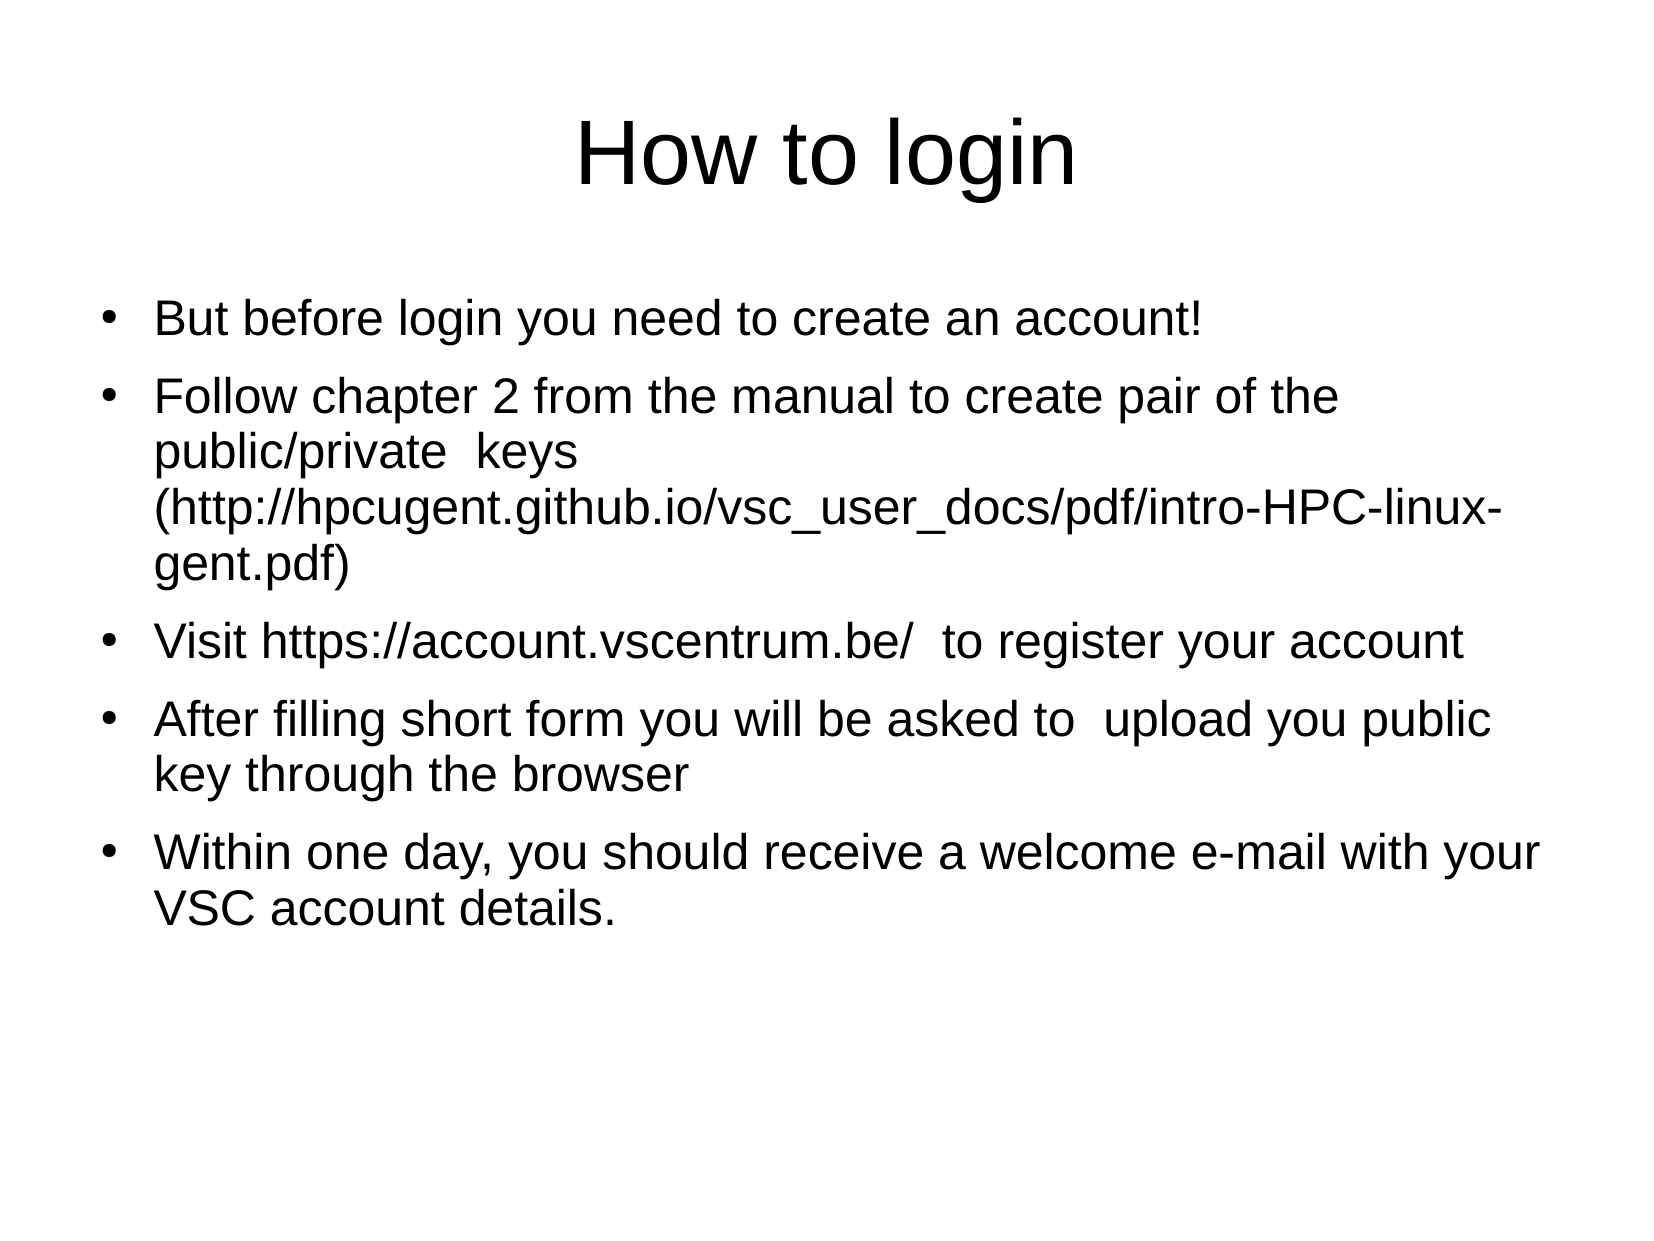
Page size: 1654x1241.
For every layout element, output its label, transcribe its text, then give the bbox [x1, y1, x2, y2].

title How to login [82, 49, 1571, 257]
list But before login you need to create an account! Follow chapter 2 from the manual to create pair of the public/private keys (http://hpcugent.github.io/vsc_user_docs/pdf/intro-HPC-linux-gent.pdf) Visit https://account.vscentrum.be/ to register your account After filling short form you will be asked to upload you public key through the browser Within one day, you should receive a welcome e-mail with your VSC account details. [82, 290, 1571, 1010]
